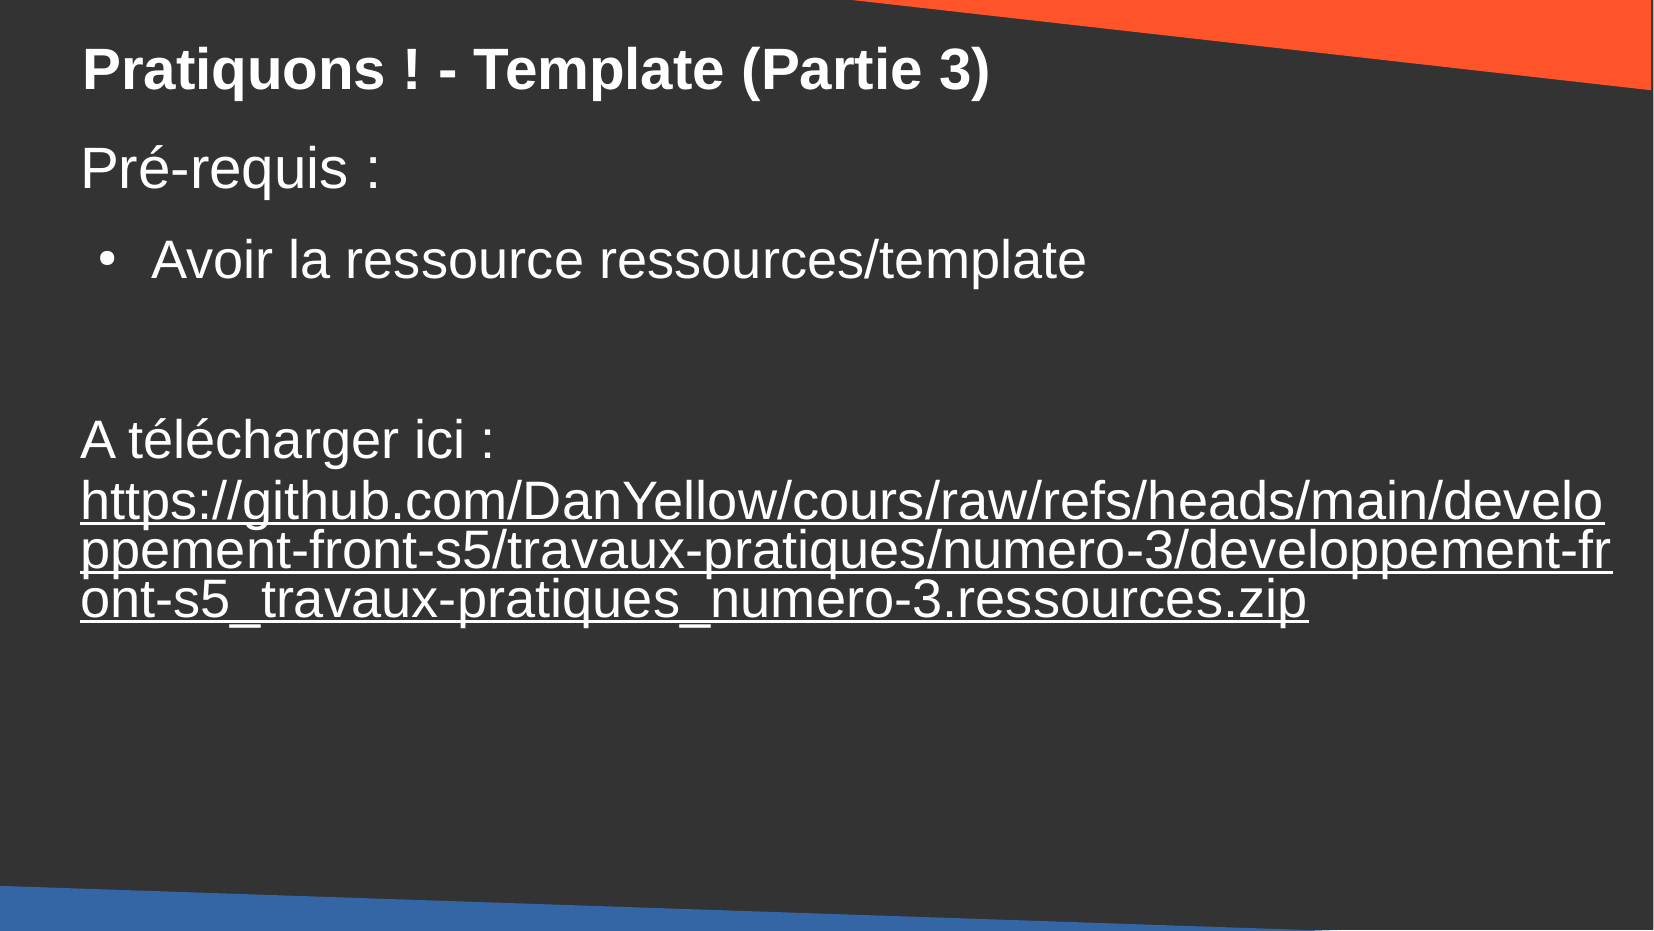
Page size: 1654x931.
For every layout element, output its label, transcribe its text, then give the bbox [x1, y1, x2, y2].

text_box [0, 885, 1337, 931]
title Pratiquons ! - Template (Partie 3) [82, 37, 1571, 114]
text_box [852, 0, 1652, 91]
list Pré-requis : Avoir la ressource ressources/template A télécharger ici : https://github.com/DanYellow/cours/raw/refs/heads/main/developpement-front-s5/travaux-pratiques/numero-3/developpement-front-s5_travaux-pratiques_numero-3.ressources.zip [80, 135, 1620, 721]
